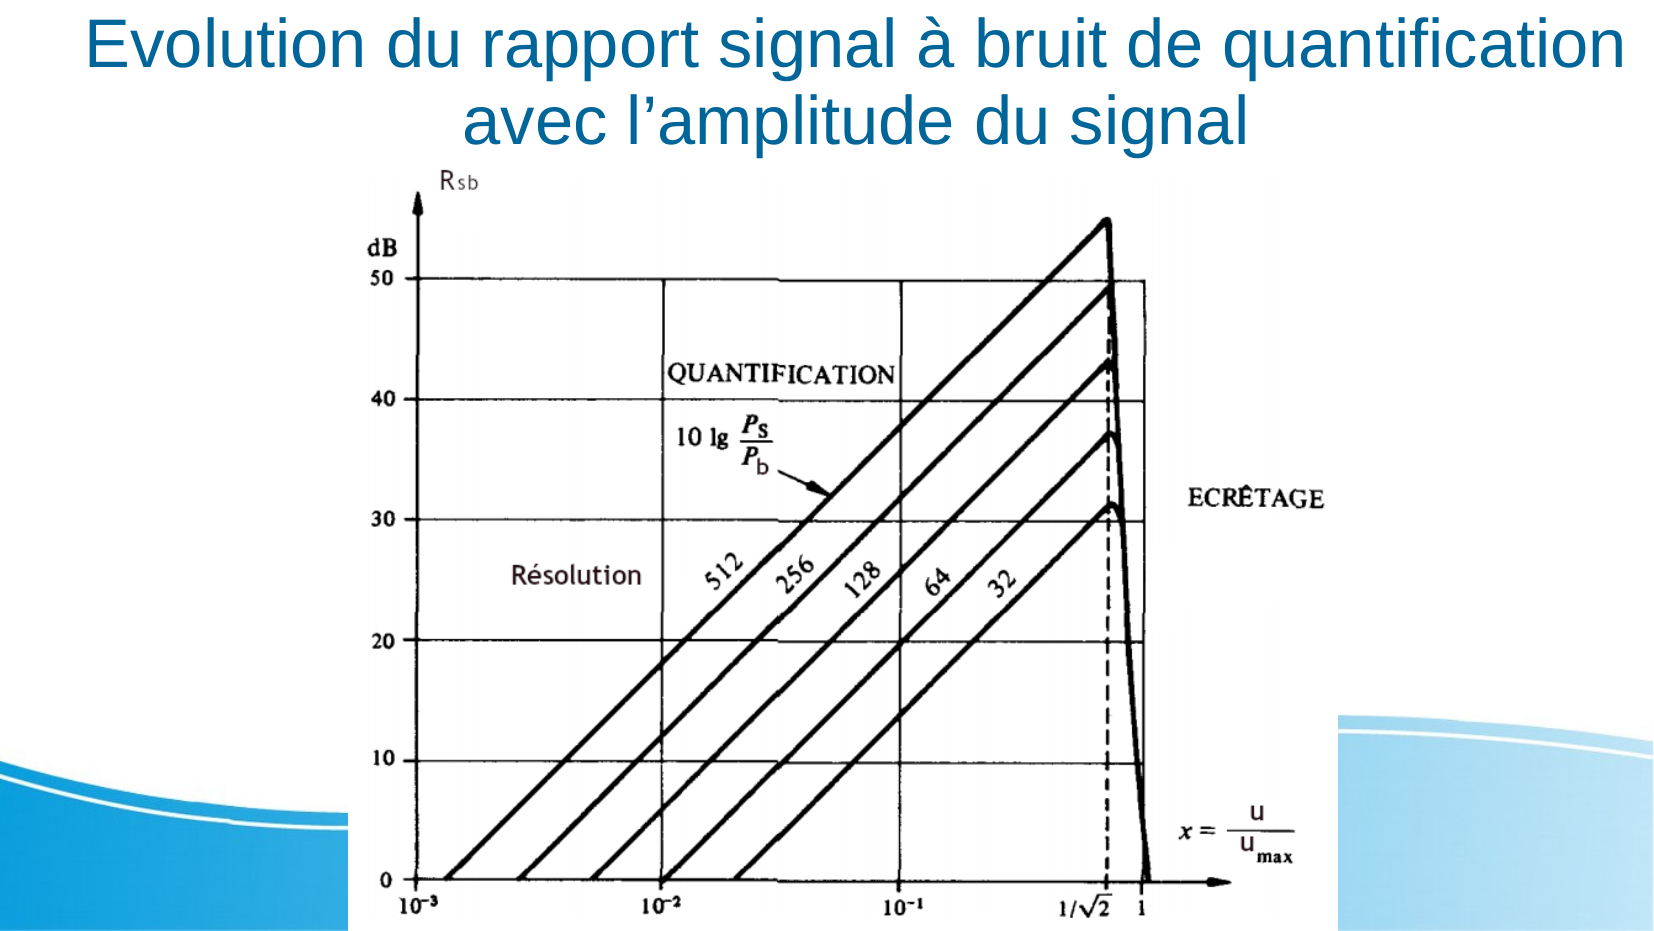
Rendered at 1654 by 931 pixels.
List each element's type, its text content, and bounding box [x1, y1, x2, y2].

picture [0, 159, 1654, 931]
title Evolution du rapport signal à bruit de quantification avec l’amplitude du signal [0, 4, 1642, 160]
